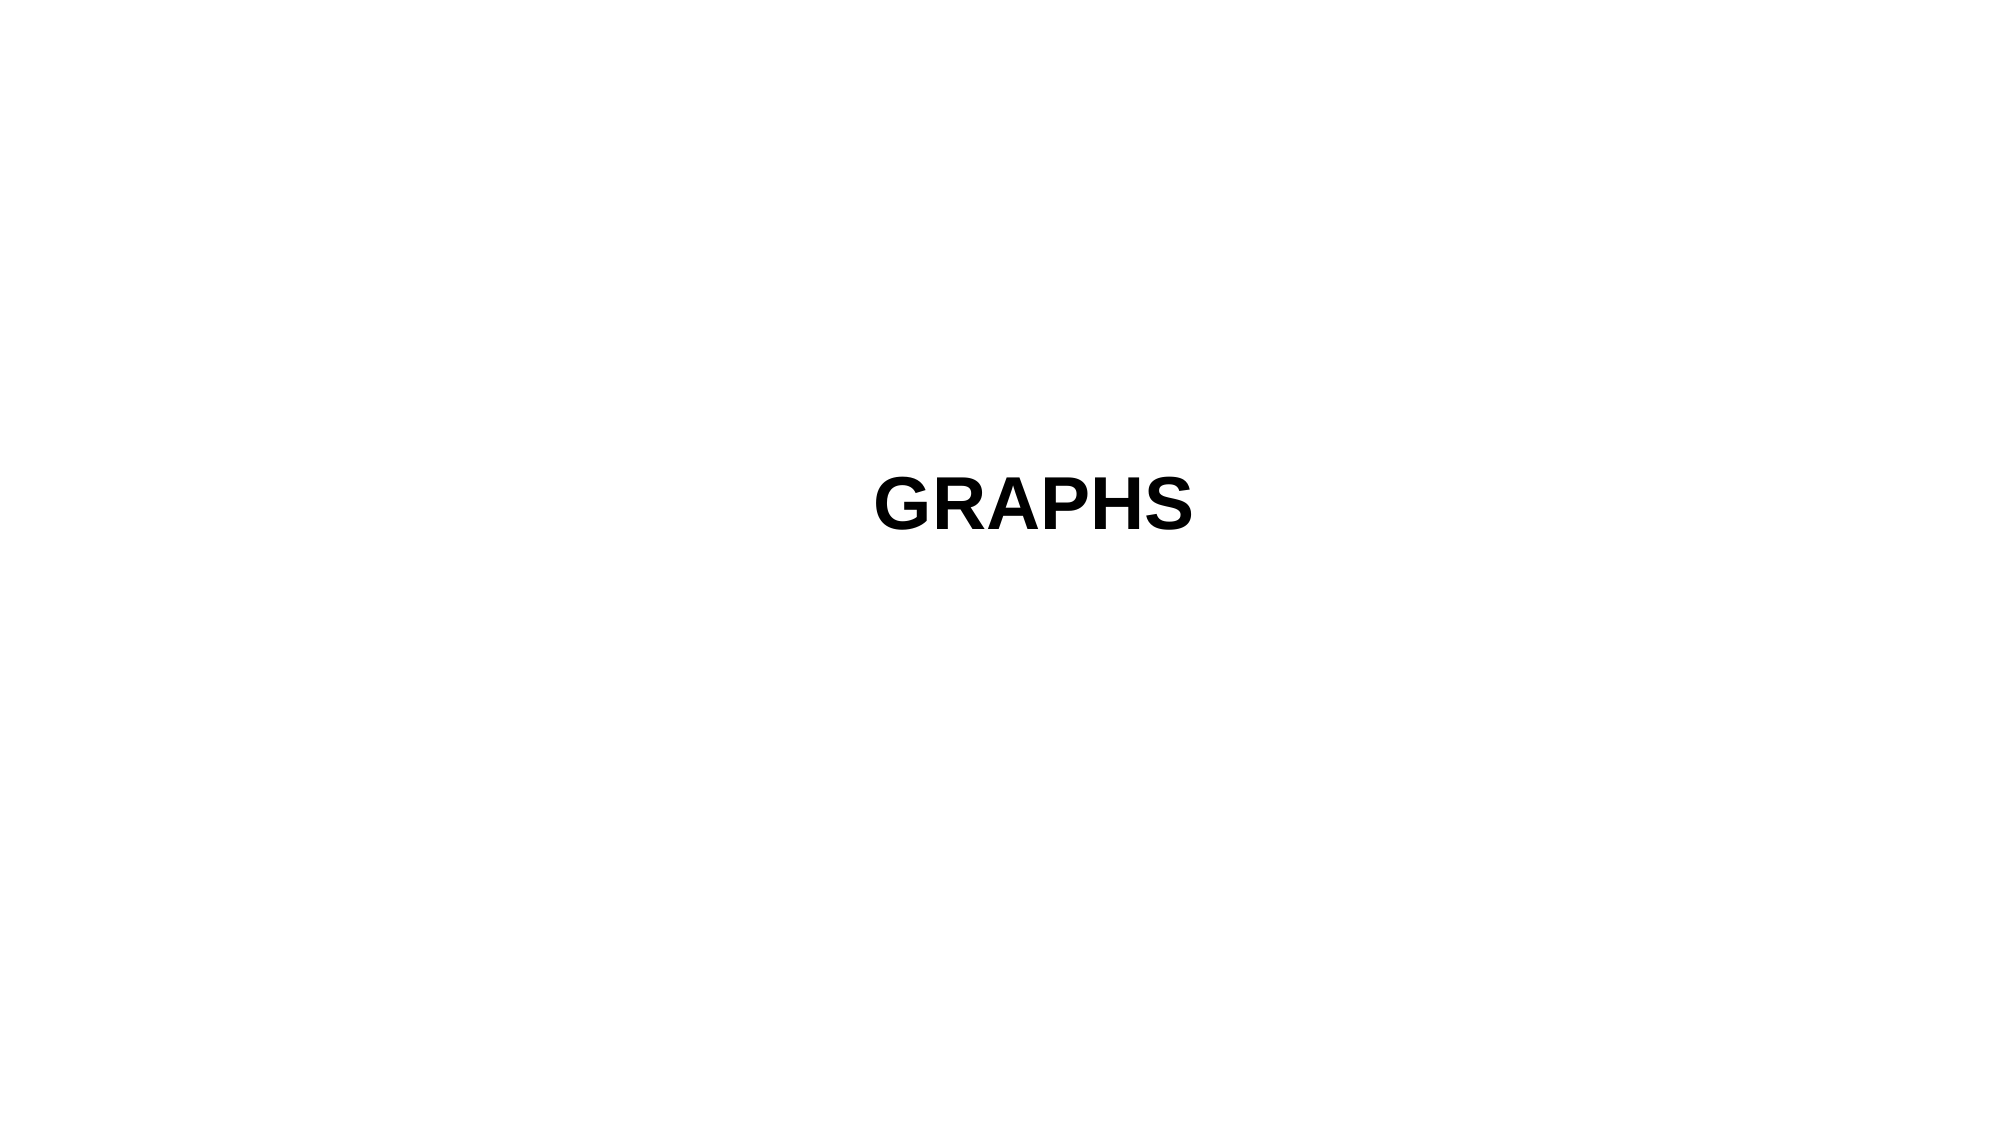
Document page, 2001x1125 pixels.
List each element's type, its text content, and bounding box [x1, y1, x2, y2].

text_box GRAPHS [530, 412, 1539, 552]
